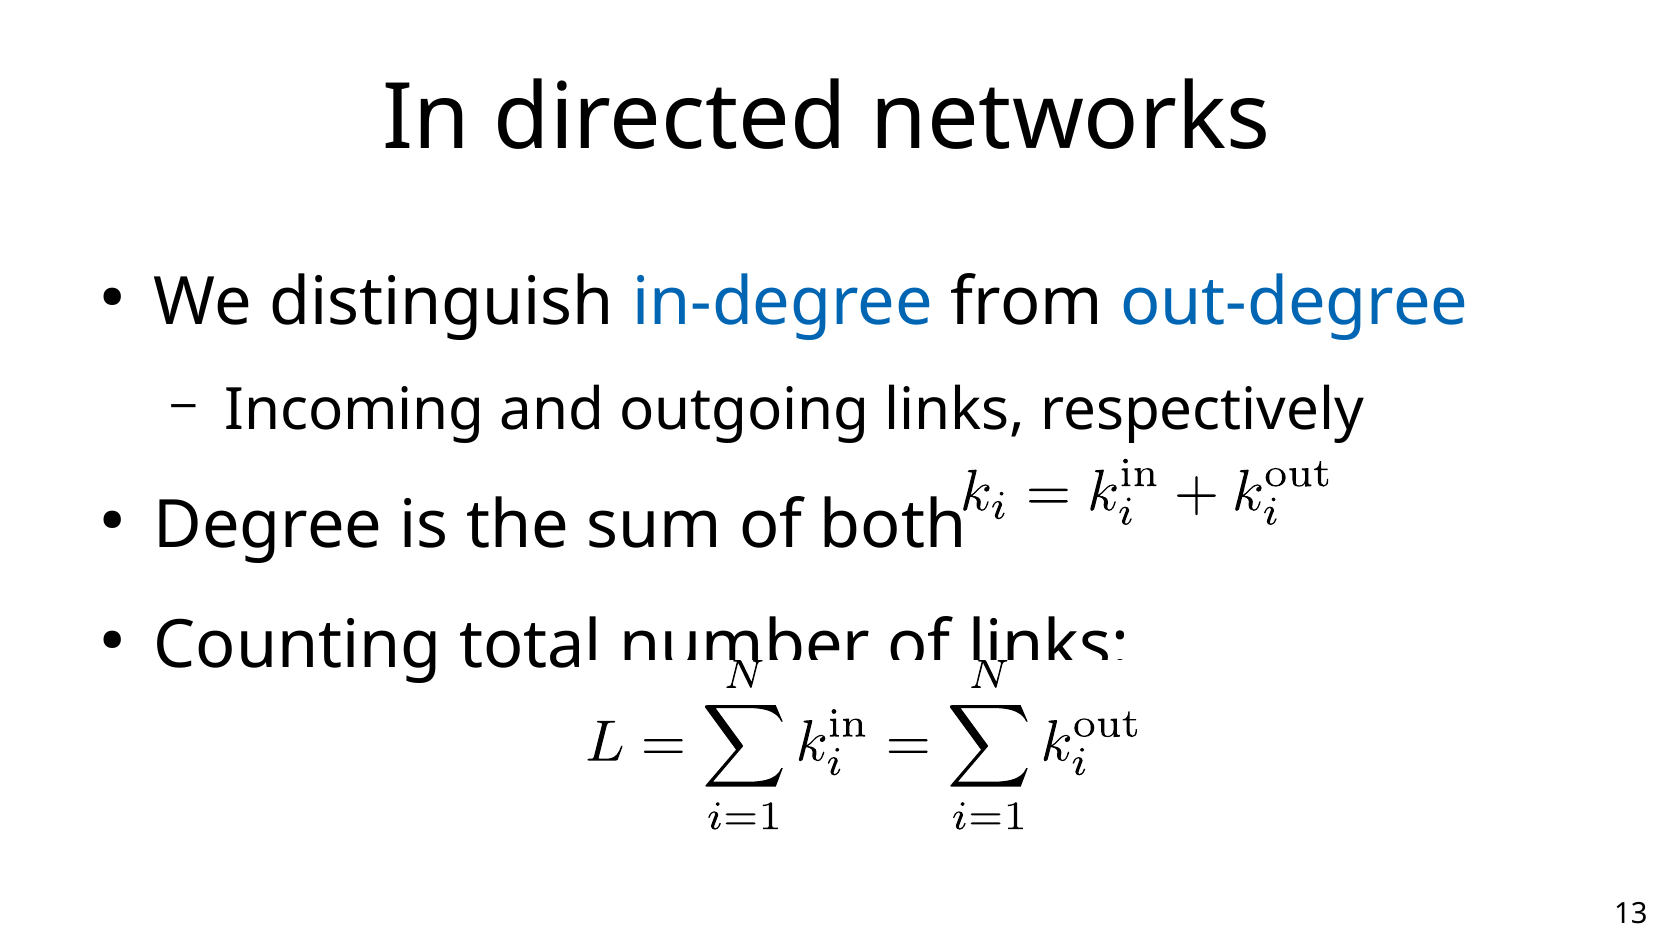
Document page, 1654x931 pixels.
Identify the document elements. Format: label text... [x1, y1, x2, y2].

title In directed networks [82, 1, 1571, 226]
list We distinguish in-degree from out-degree Incoming and outgoing links, respectively Degree is the sum of both Counting total number of links: [82, 253, 1571, 706]
text_box [585, 660, 1140, 830]
